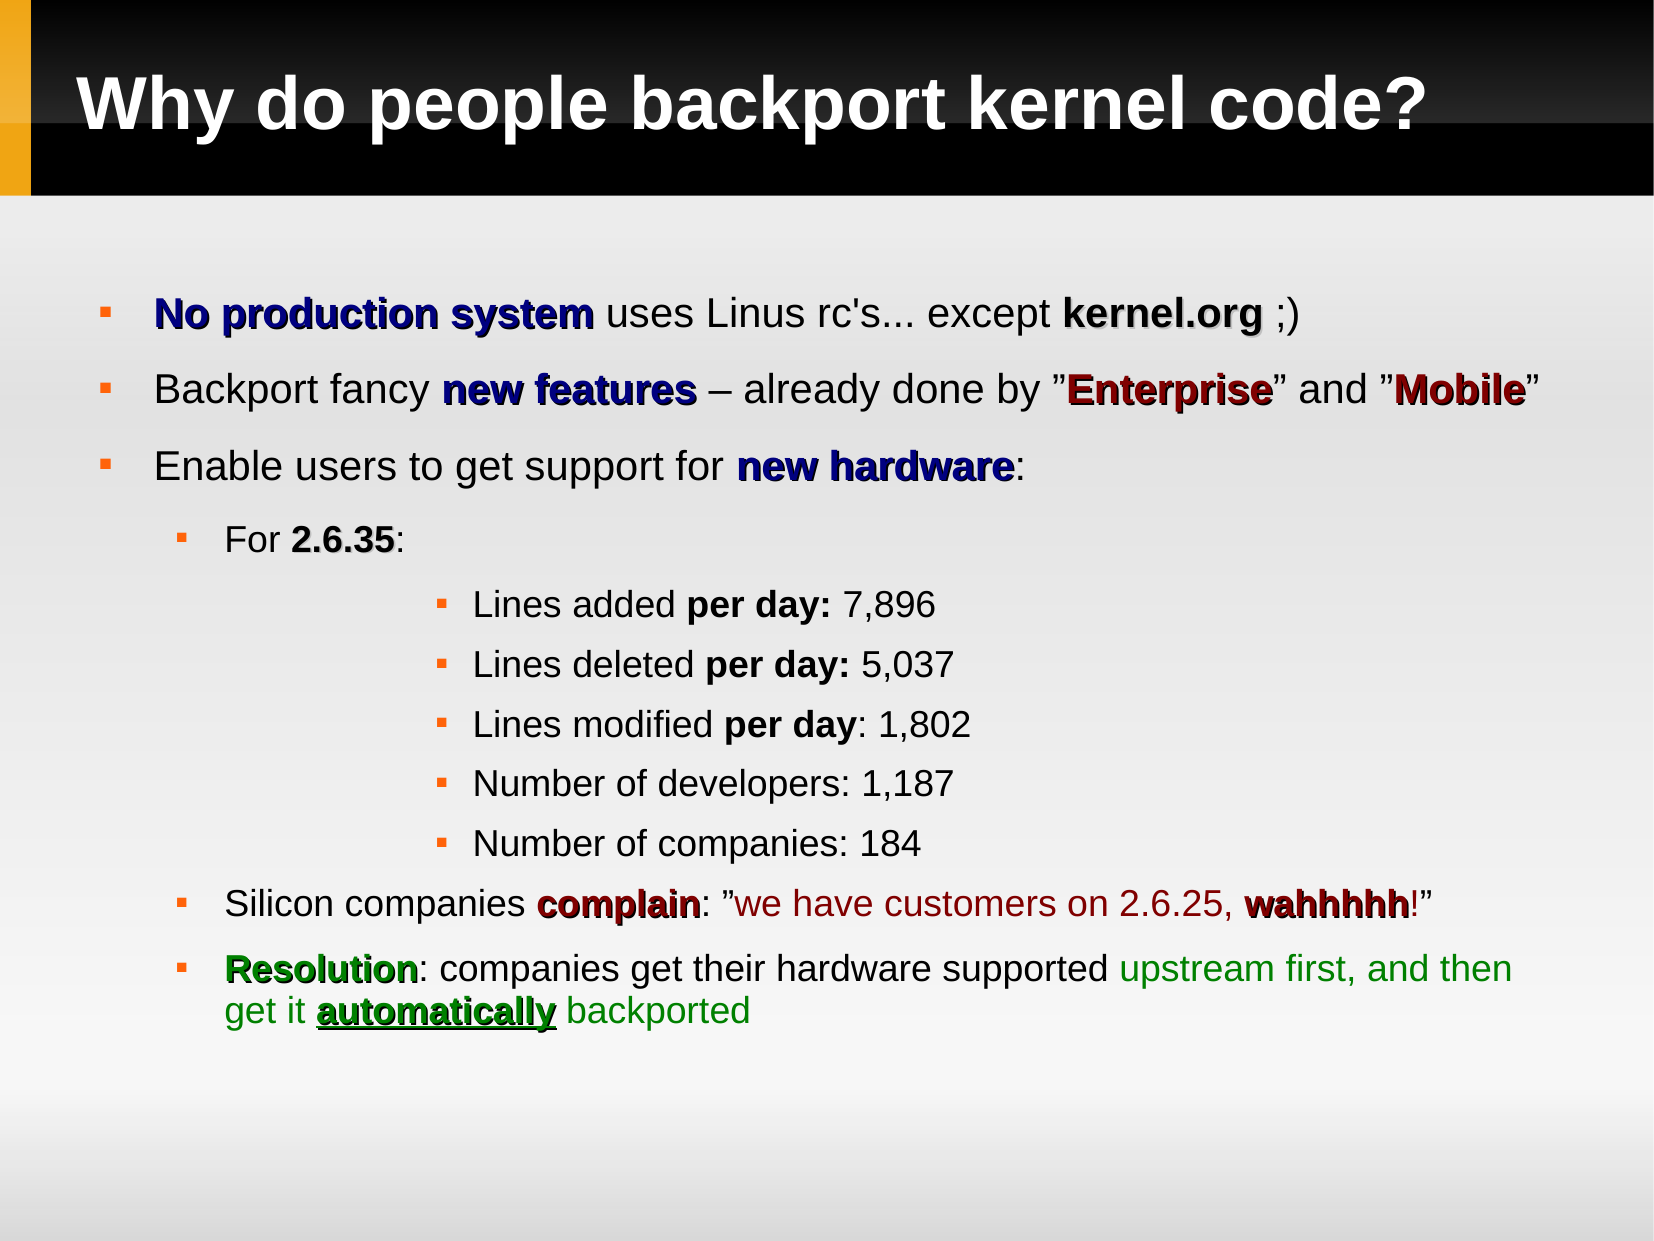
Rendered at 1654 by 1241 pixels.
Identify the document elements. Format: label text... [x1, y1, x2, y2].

picture [0, 0, 1654, 1241]
list No production system uses Linus rc's... except kernel.org ;) Backport fancy new features – already done by ”Enterprise” and ”Mobile” Enable users to get support for new hardware: For 2.6.35: Lines added per day: 7,896 Lines deleted per day: 5,037 Lines modified per day: 1,802 Number of developers: 1,187 Number of companies: 184 Silicon companies complain: ”we have customers on 2.6.25, wahhhhh!” Resolution: companies get their hardware supported upstream first, and then get it automatically backported [82, 290, 1571, 1109]
title Why do people backport kernel code? [76, 0, 1565, 208]
